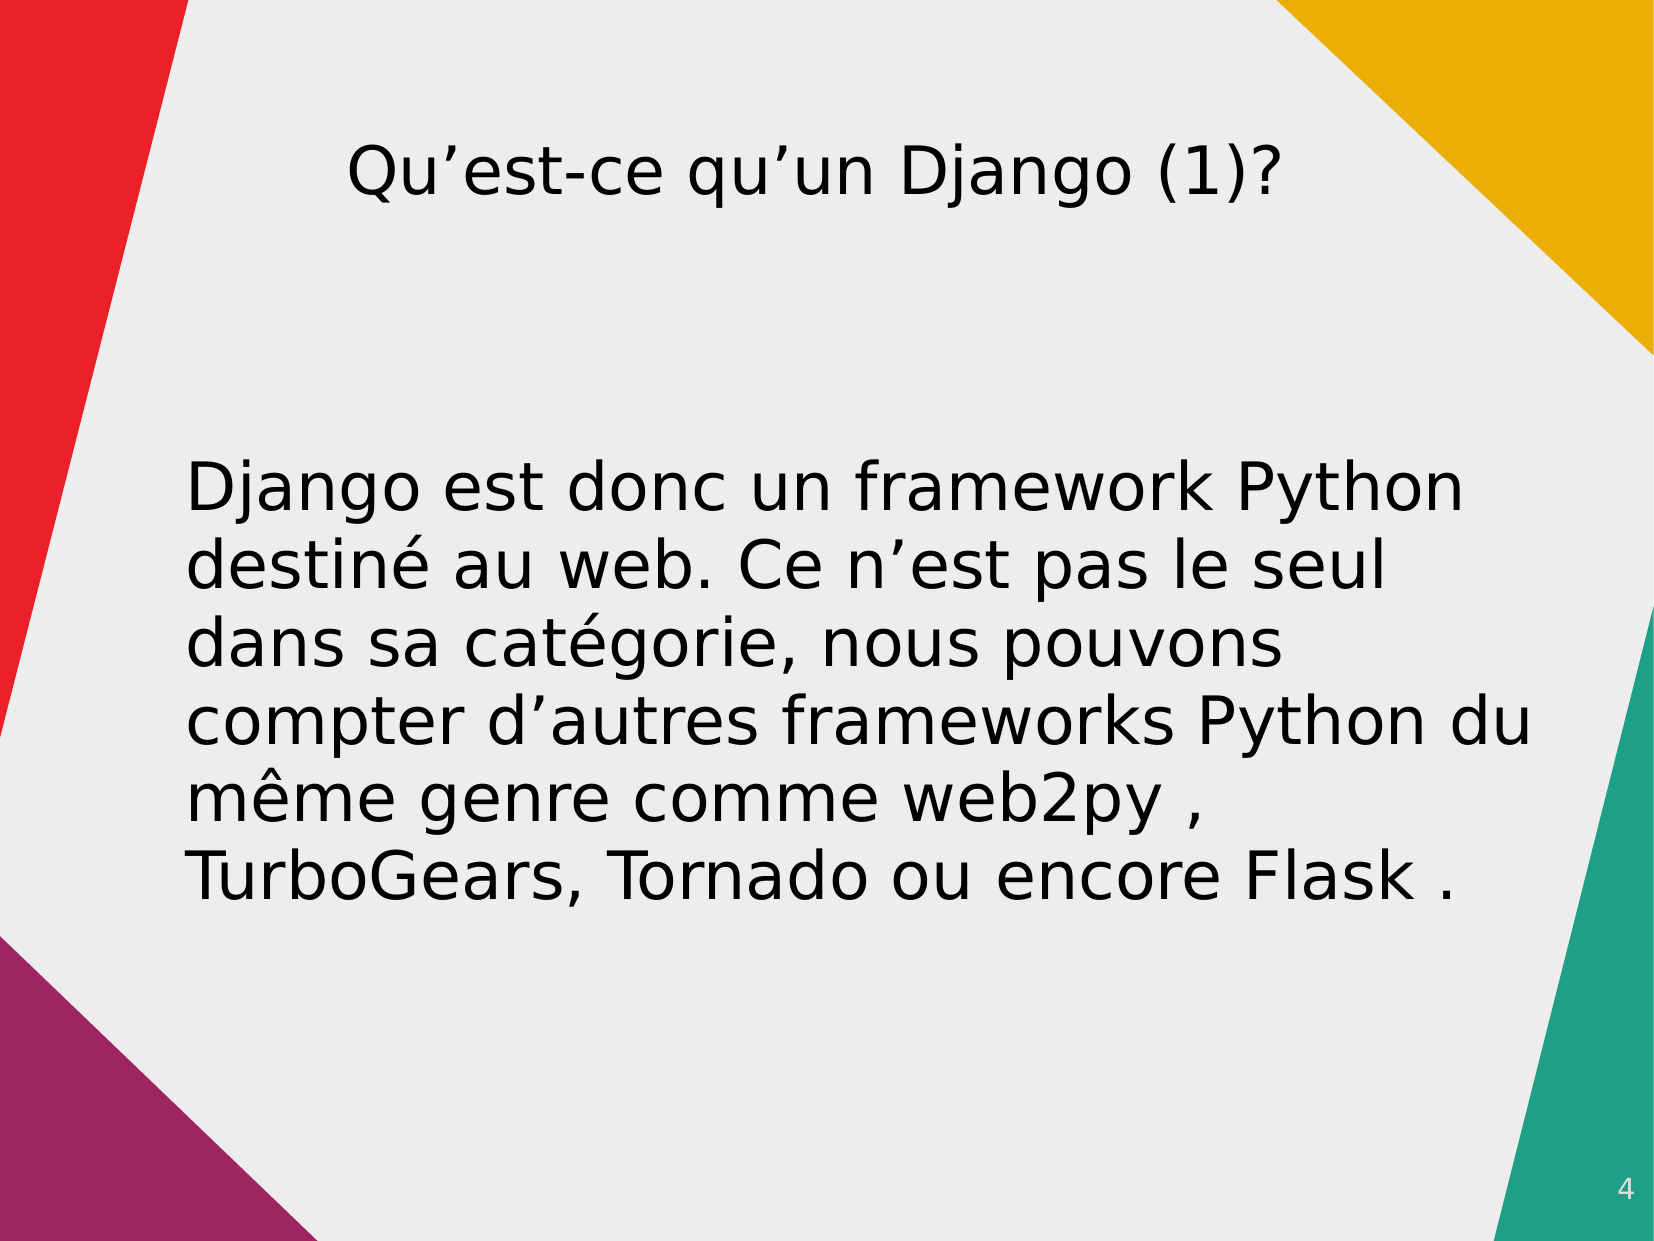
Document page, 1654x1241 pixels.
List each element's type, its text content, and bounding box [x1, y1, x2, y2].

list Django est donc un framework Python destiné au web. Ce n’est pas le seul dans sa catégorie, nous pouvons compter d’autres frameworks Python du même genre comme web2py , TurboGears, Tornado ou encore Flask . [114, 448, 1539, 1033]
title Qu’est-ce qu’un Django (1)? [114, 73, 1539, 271]
